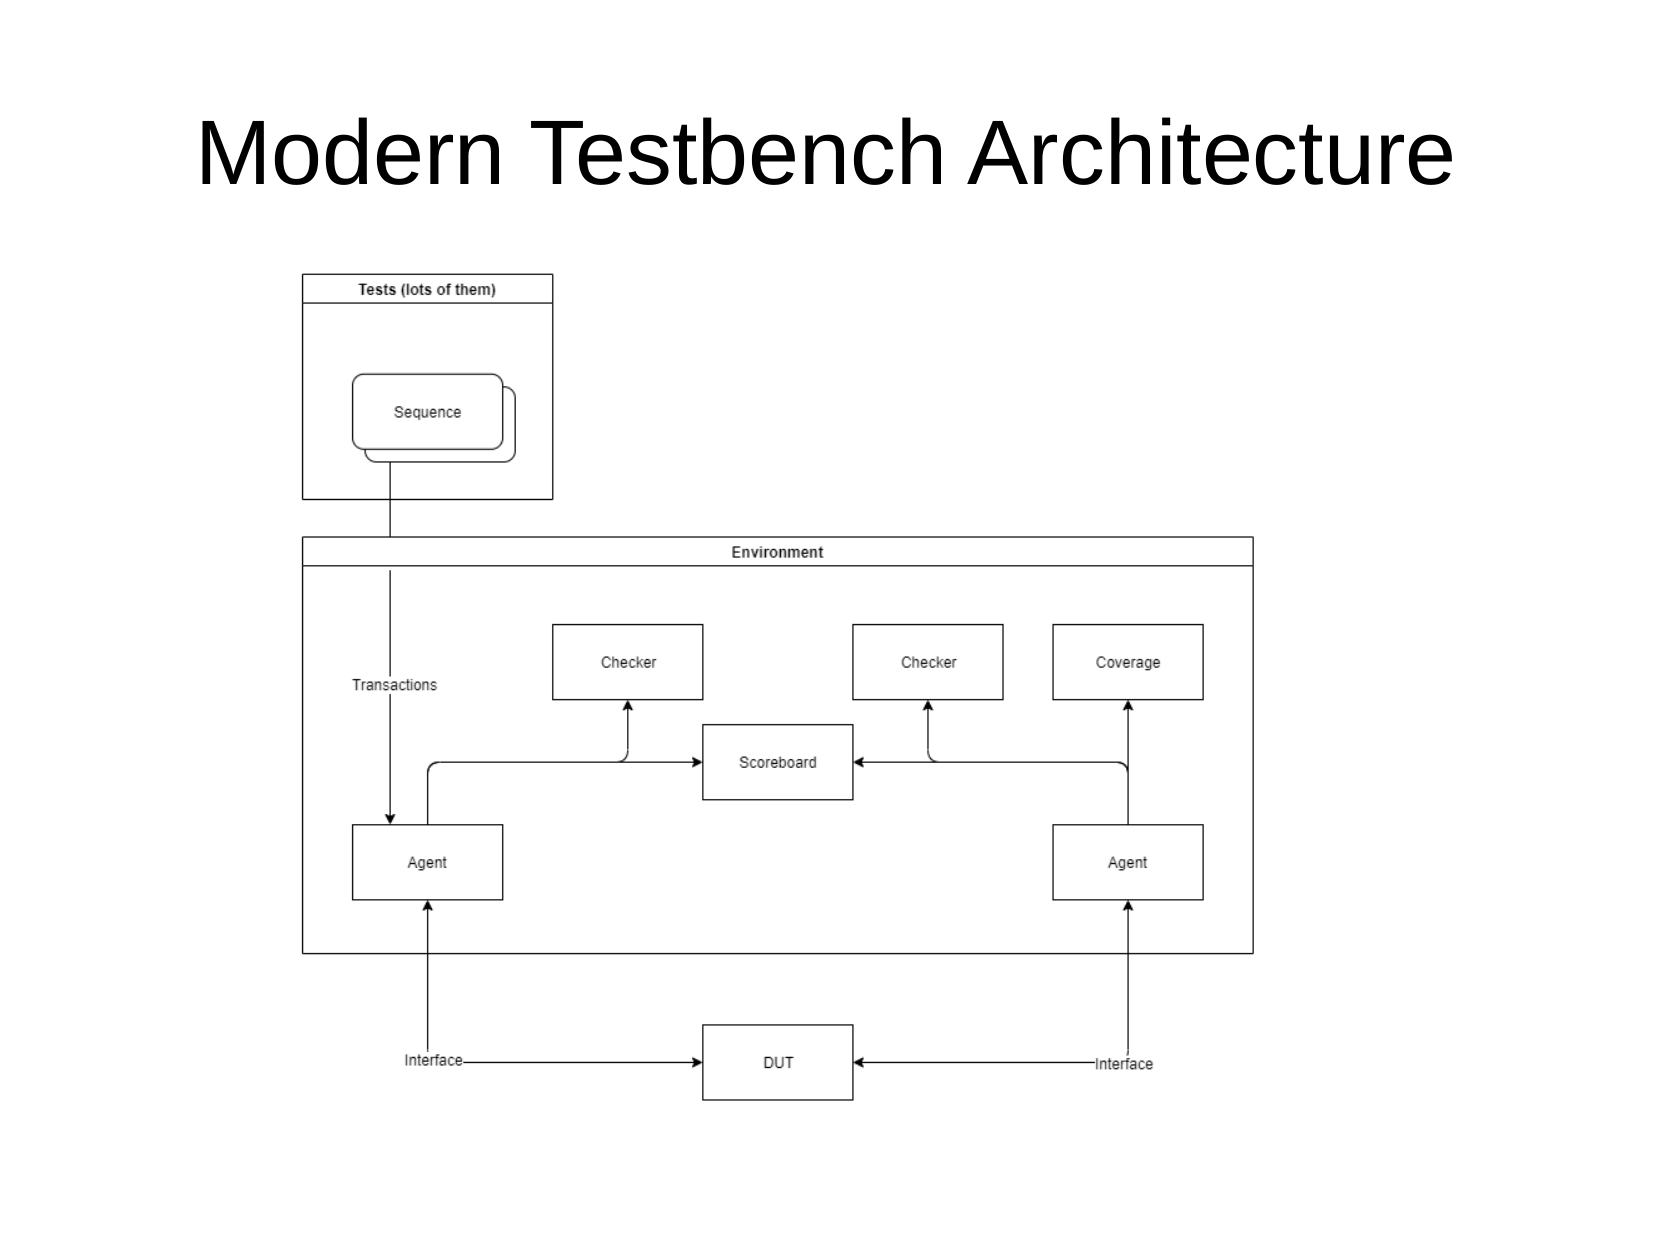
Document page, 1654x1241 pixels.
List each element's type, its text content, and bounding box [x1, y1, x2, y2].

title Modern Testbench Architecture [82, 49, 1571, 257]
picture [177, 225, 1379, 1123]
